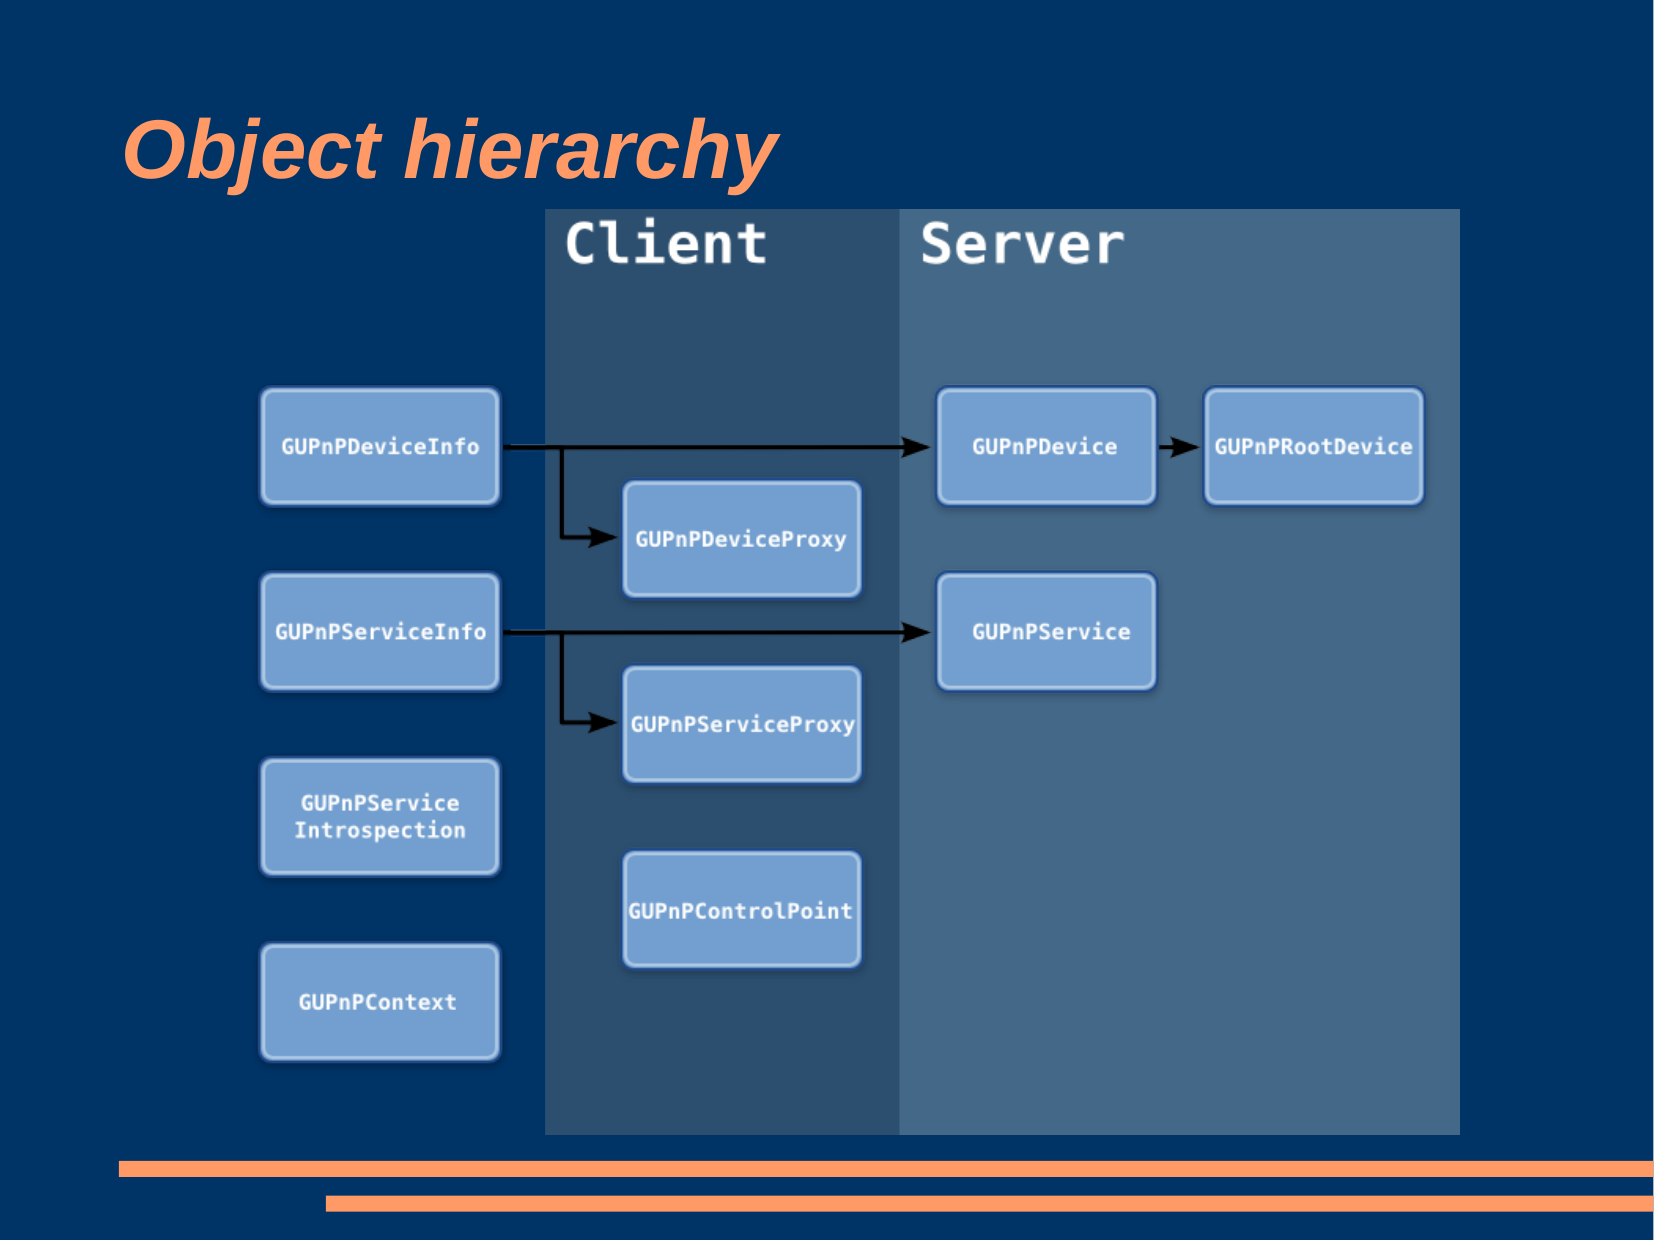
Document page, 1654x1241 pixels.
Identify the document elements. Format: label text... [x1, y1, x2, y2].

picture [201, 209, 1460, 1135]
title Object hierarchy [121, 53, 1534, 247]
